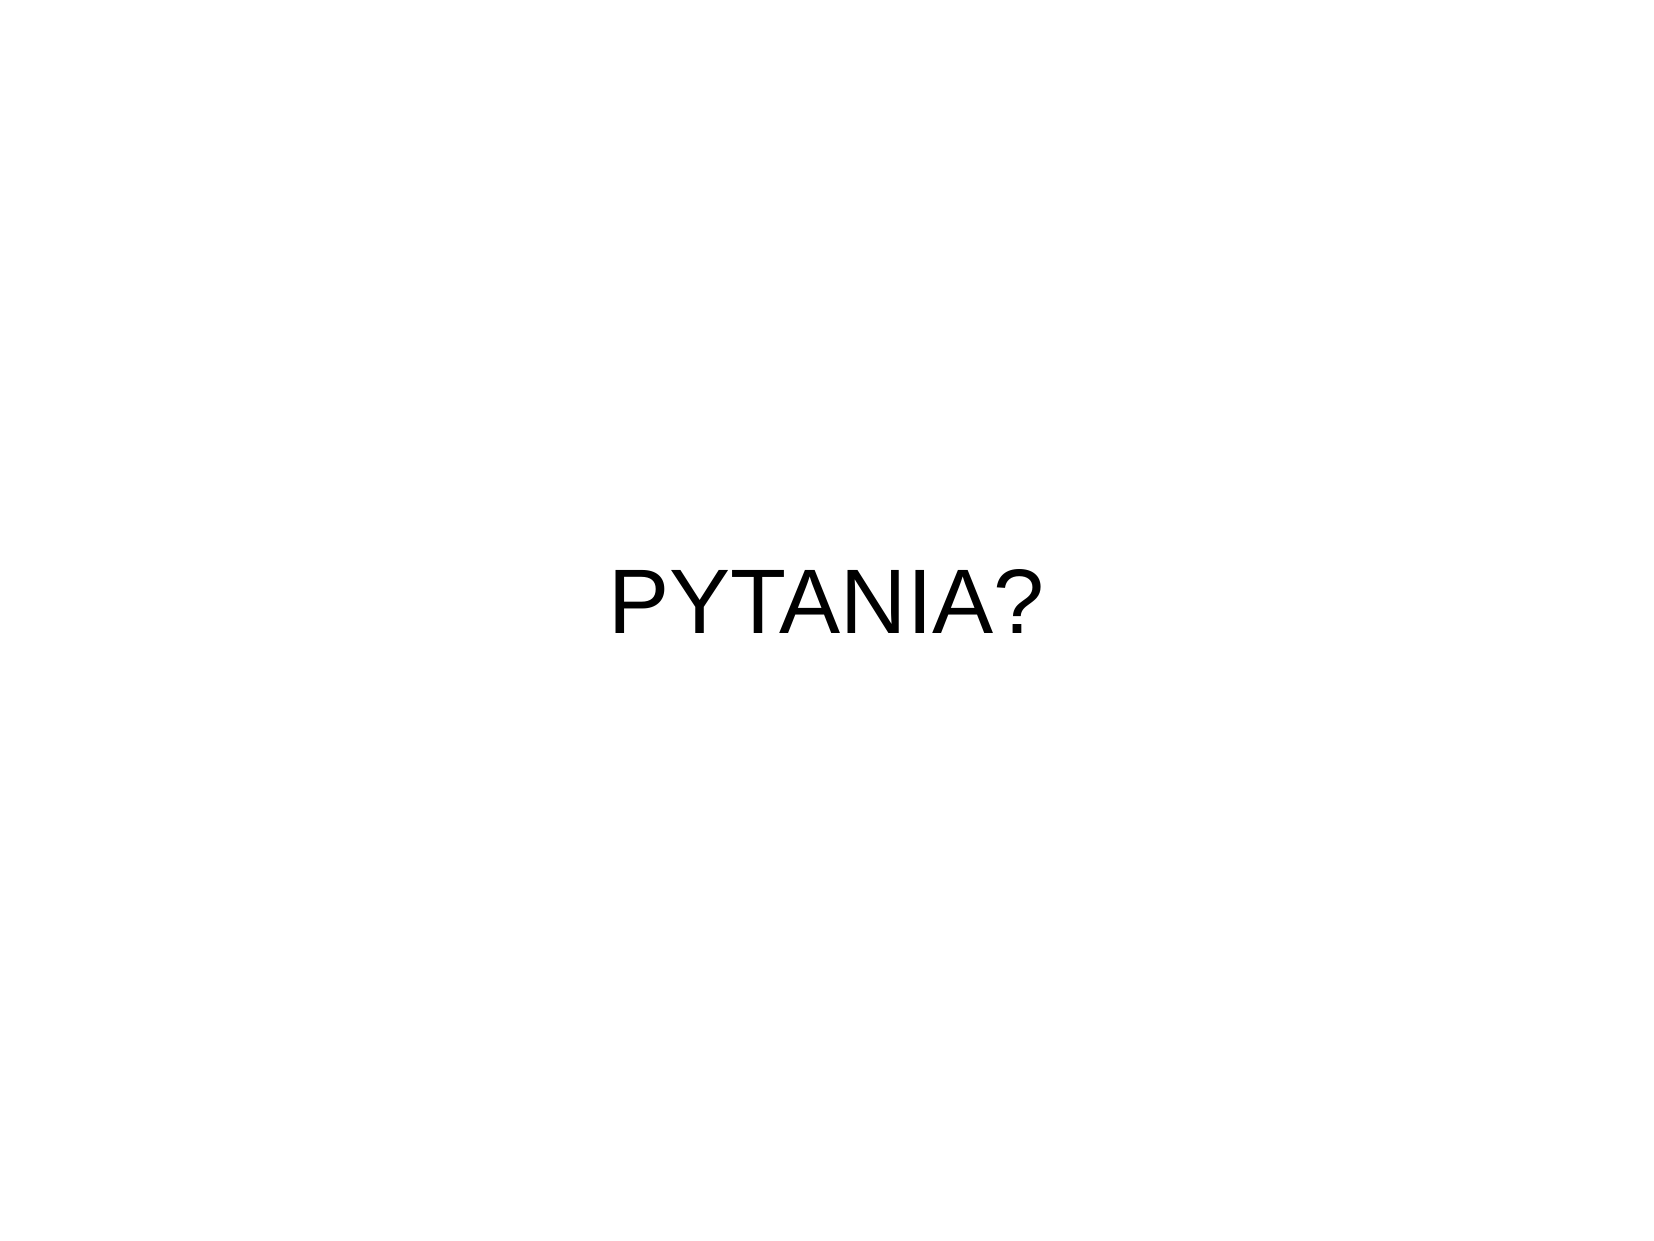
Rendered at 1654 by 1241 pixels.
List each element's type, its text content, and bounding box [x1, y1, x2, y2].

title PYTANIA? [82, 497, 1571, 706]
